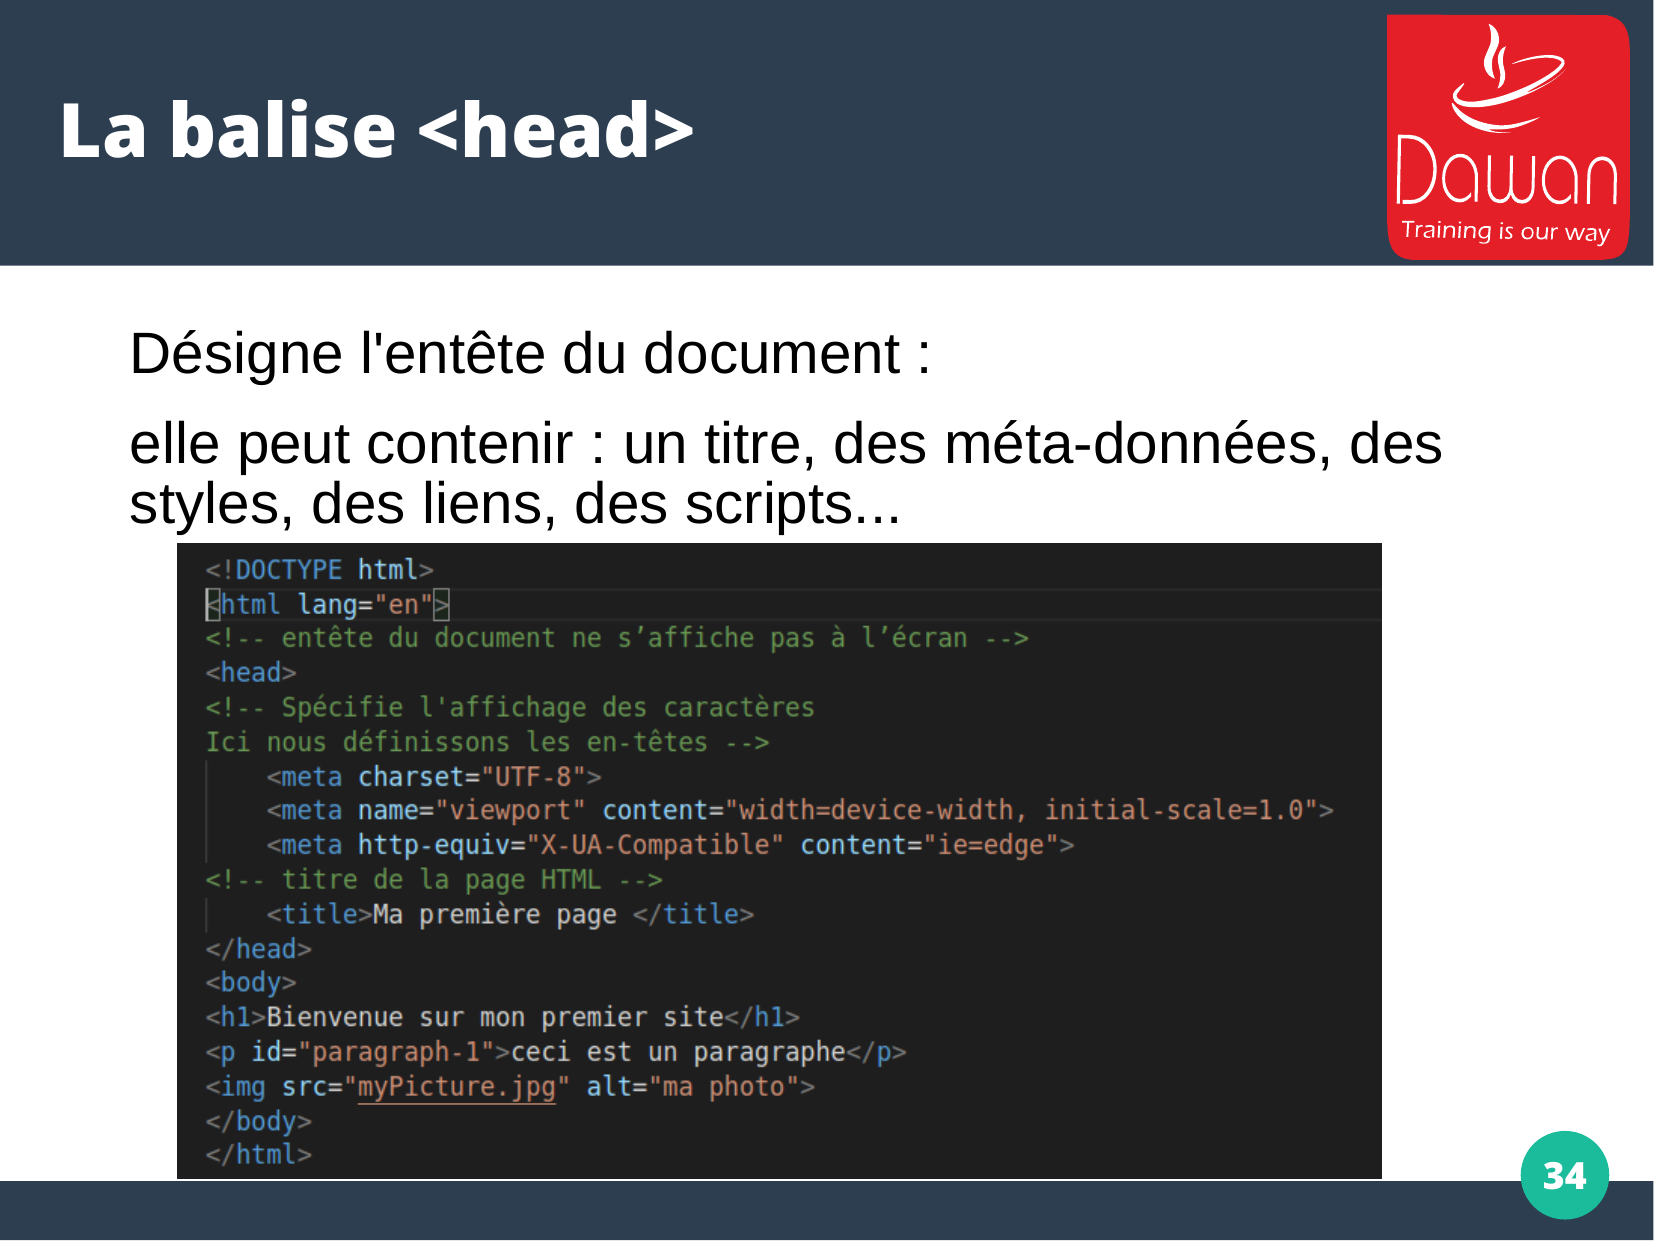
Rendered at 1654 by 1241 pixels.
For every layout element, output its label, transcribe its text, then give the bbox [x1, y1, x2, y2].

title La balise <head> [59, 49, 1387, 207]
picture [1387, 14, 1630, 260]
list Désigne l'entête du document : elle peut contenir : un titre, des méta-données, des styles, des liens, des scripts... [59, 324, 1595, 1152]
picture [177, 543, 1382, 1179]
